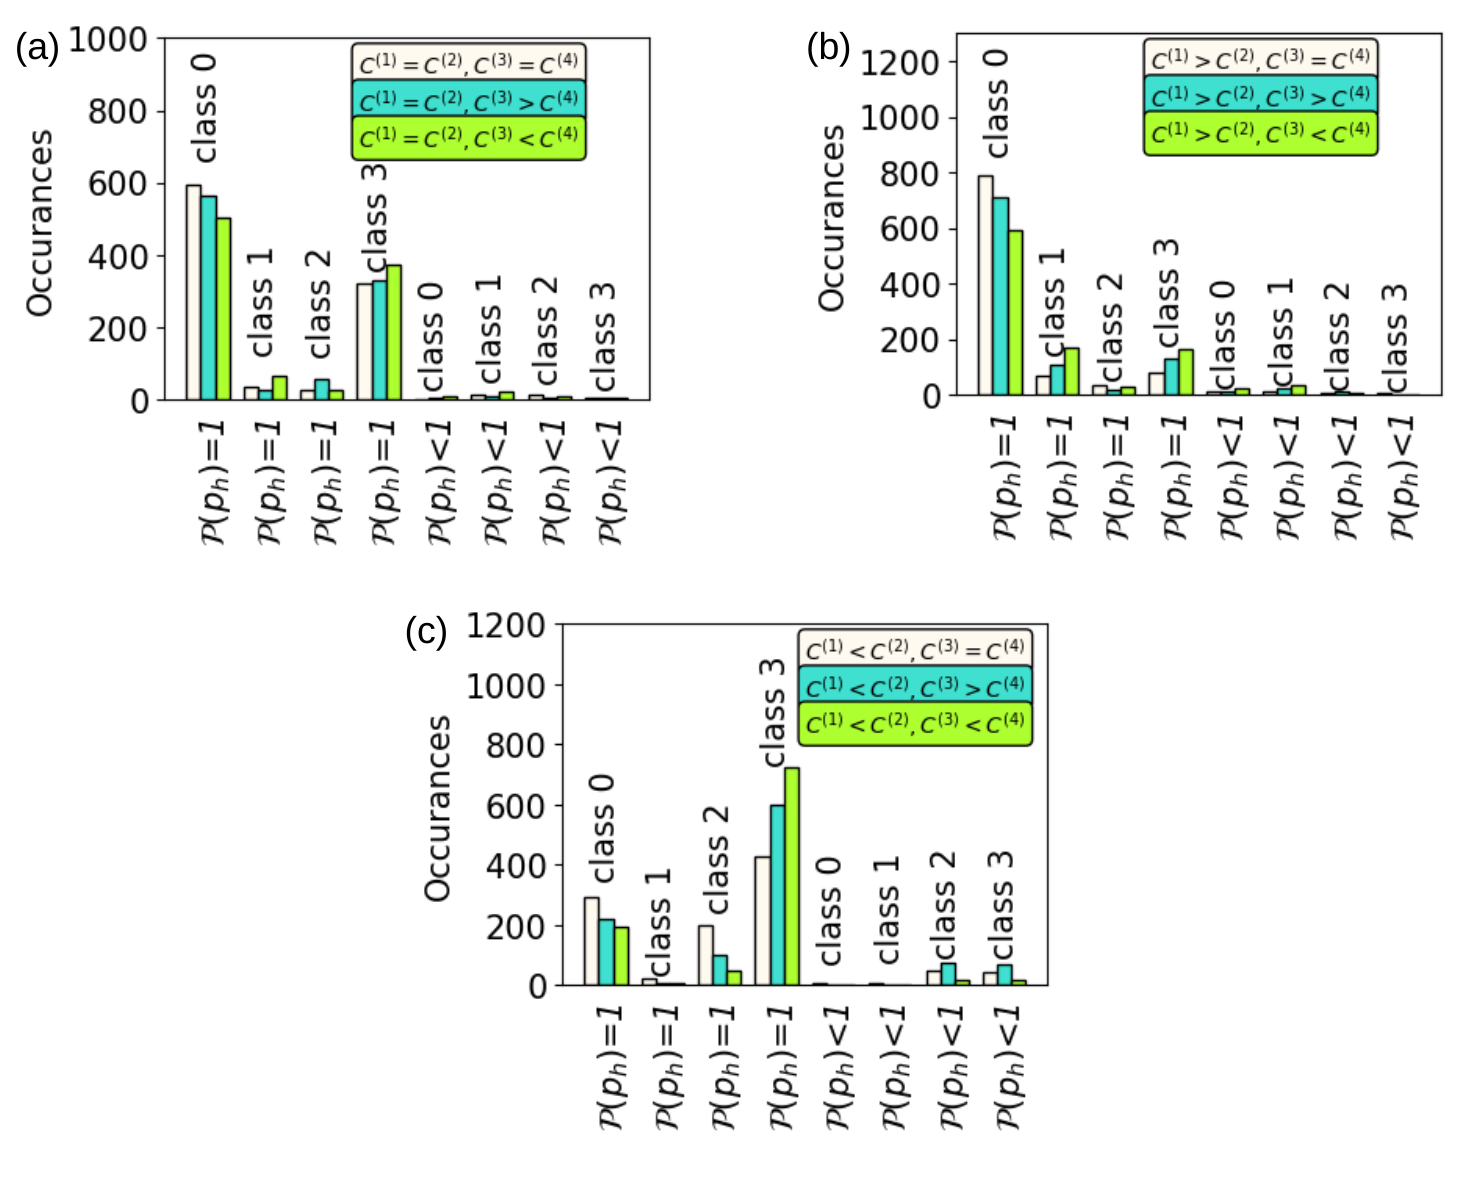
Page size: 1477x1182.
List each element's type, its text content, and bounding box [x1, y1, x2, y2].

text_box (b) [791, 17, 875, 75]
text_box (c) [389, 602, 473, 660]
picture [11, 11, 665, 561]
picture [409, 597, 1063, 1146]
picture [803, 19, 1457, 556]
text_box (a) [0, 17, 83, 75]
